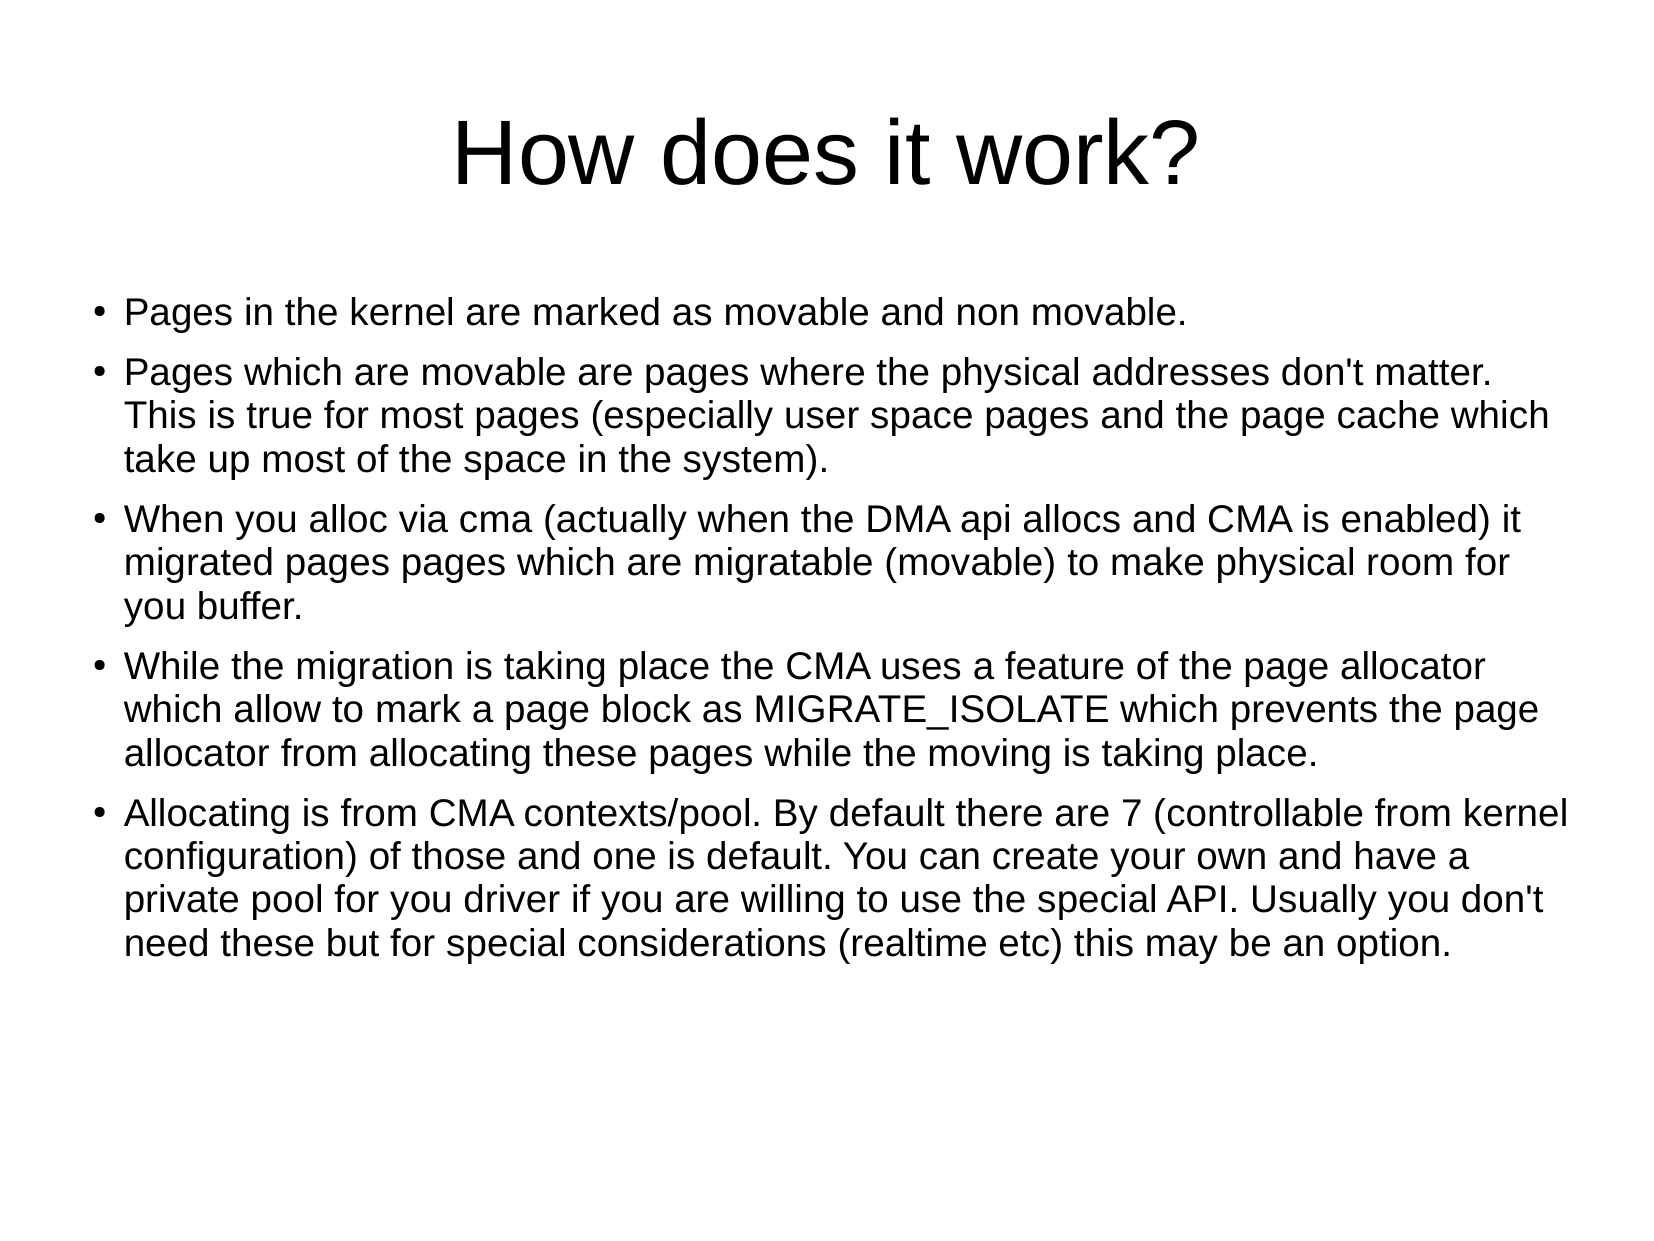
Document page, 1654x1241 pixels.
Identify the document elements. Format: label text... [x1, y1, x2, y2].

list Pages in the kernel are marked as movable and non movable. Pages which are movable are pages where the physical addresses don't matter. This is true for most pages (especially user space pages and the page cache which take up most of the space in the system). When you alloc via cma (actually when the DMA api allocs and CMA is enabled) it migrated pages pages which are migratable (movable) to make physical room for you buffer. While the migration is taking place the CMA uses a feature of the page allocator which allow to mark a page block as MIGRATE_ISOLATE which prevents the page allocator from allocating these pages while the moving is taking place. Allocating is from CMA contexts/pool. By default there are 7 (controllable from kernel configuration) of those and one is default. You can create your own and have a private pool for you driver if you are willing to use the special API. Usually you don't need these but for special considerations (realtime etc) this may be an option. [82, 290, 1571, 1010]
title How does it work? [82, 49, 1571, 257]
